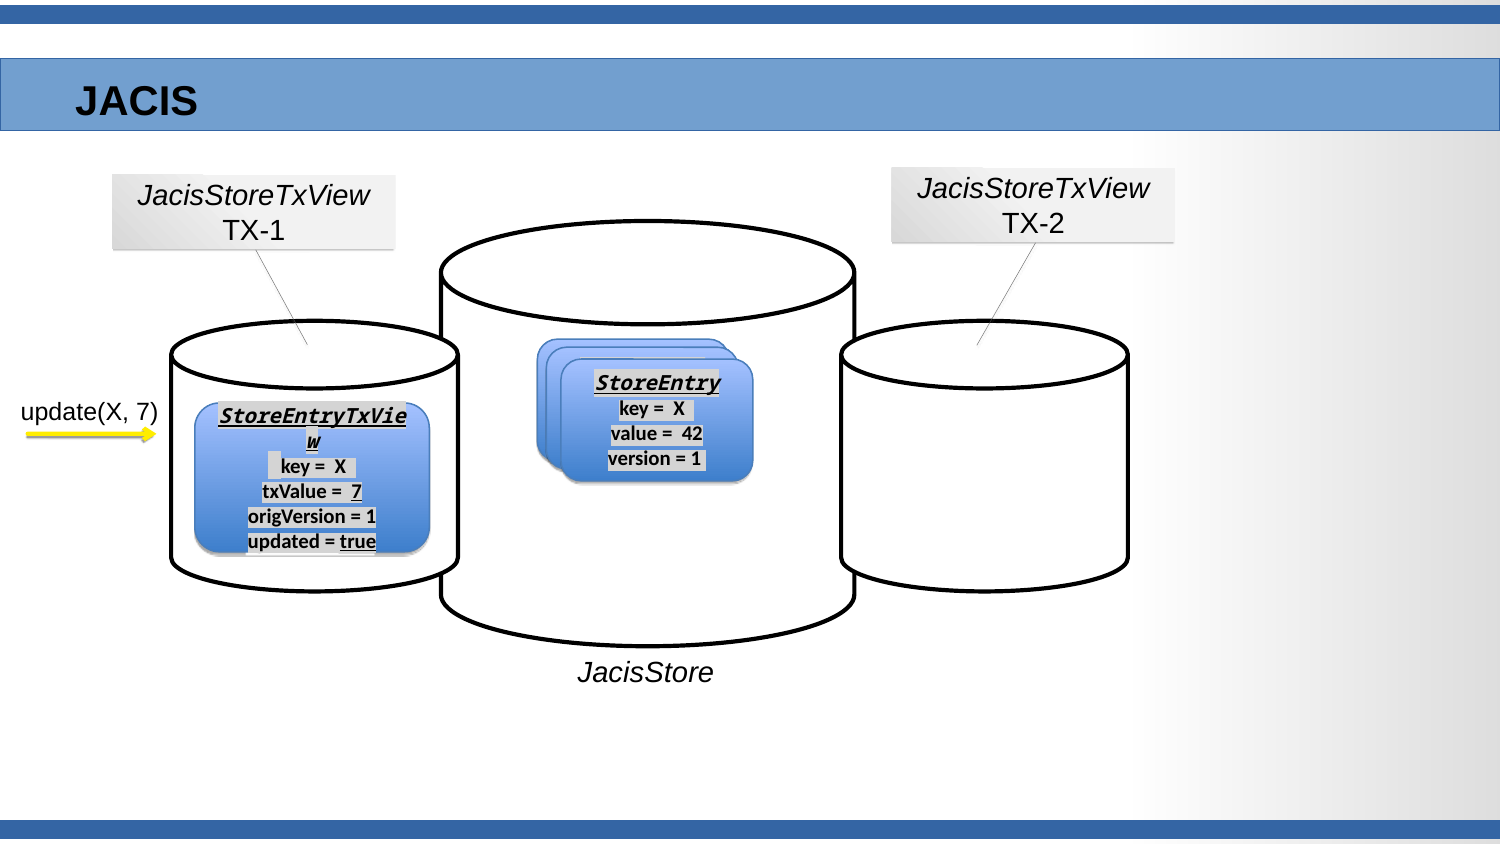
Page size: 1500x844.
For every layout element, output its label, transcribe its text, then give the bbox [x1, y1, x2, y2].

text_box JacisStoreTxView TX-1 [112, 175, 396, 249]
text_box update(X, 7) [5, 388, 201, 433]
text_box JacisStoreTxView TX-2 [892, 168, 1175, 242]
title JACIS – Object type specification [171, 320, 458, 389]
text_box [171, 274, 1128, 646]
title JACIS – Object type specification [440, 220, 855, 325]
text_box JacisStore [533, 646, 759, 697]
title JACIS – Object type specification [841, 320, 1128, 389]
title JACIS [63, 52, 1199, 151]
text_box StoreEntry key = X value = 42 version = 1 [560, 358, 753, 481]
text_box StoreEntryTxView key = X txValue = 7 origVersion = 1 updated = true [194, 403, 430, 552]
text_box StoreEntry key = X value = 42 version = 1 [537, 339, 727, 459]
text_box StoreEntry key = X value = 42 version = 1 [546, 347, 737, 469]
